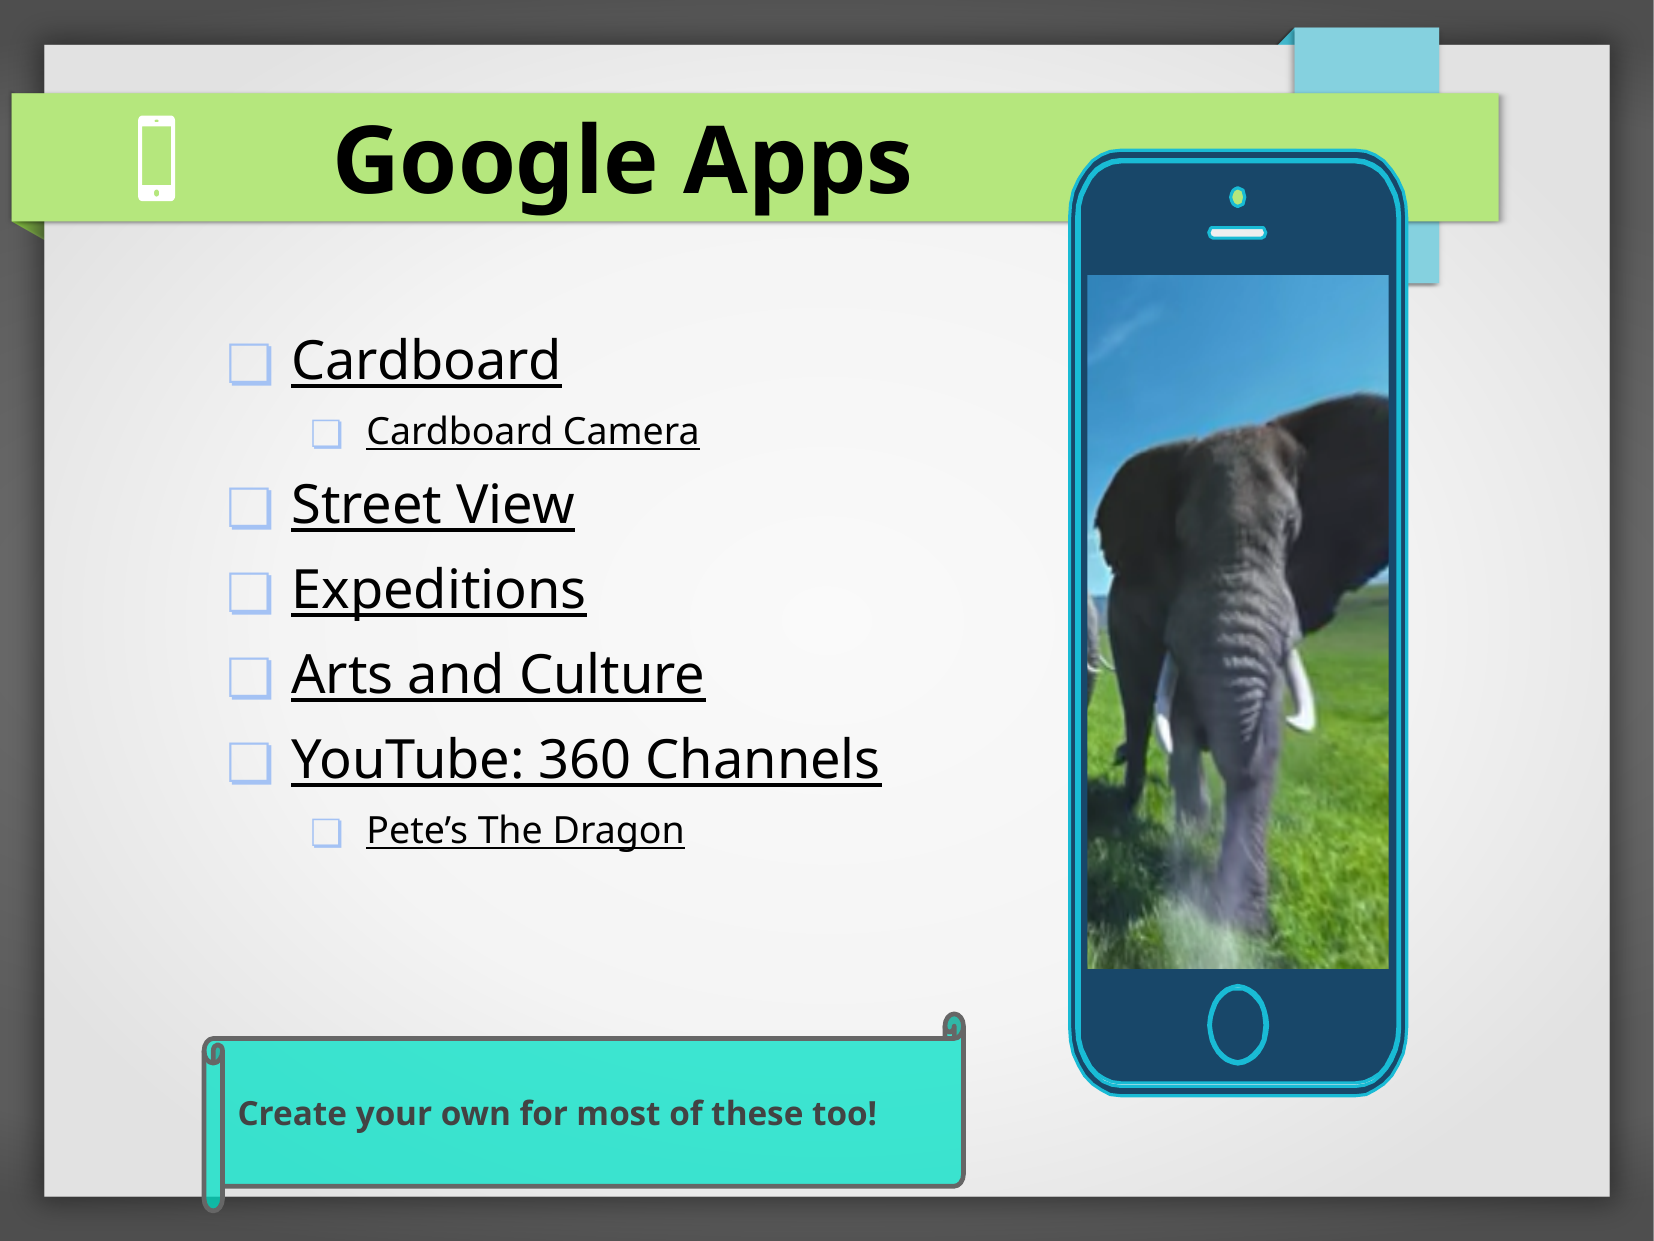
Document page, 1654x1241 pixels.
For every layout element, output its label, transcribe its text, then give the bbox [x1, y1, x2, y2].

text_box [207, 1039, 961, 1183]
text_box [207, 1199, 219, 1208]
text_box [207, 1064, 220, 1196]
text_box [216, 1048, 220, 1058]
text_box [948, 1017, 960, 1034]
text_box Cardboard Cardboard Camera Street View Expeditions Arts and Culture YouTube: 360 Channels Pete’s The Dragon [201, 299, 1044, 1035]
text_box [138, 115, 176, 202]
text_box Create your own for most of these too! [222, 1061, 955, 1164]
picture [0, 0, 1654, 1241]
text_box Google Apps [317, 85, 1013, 289]
text_box [1069, 150, 1407, 1096]
